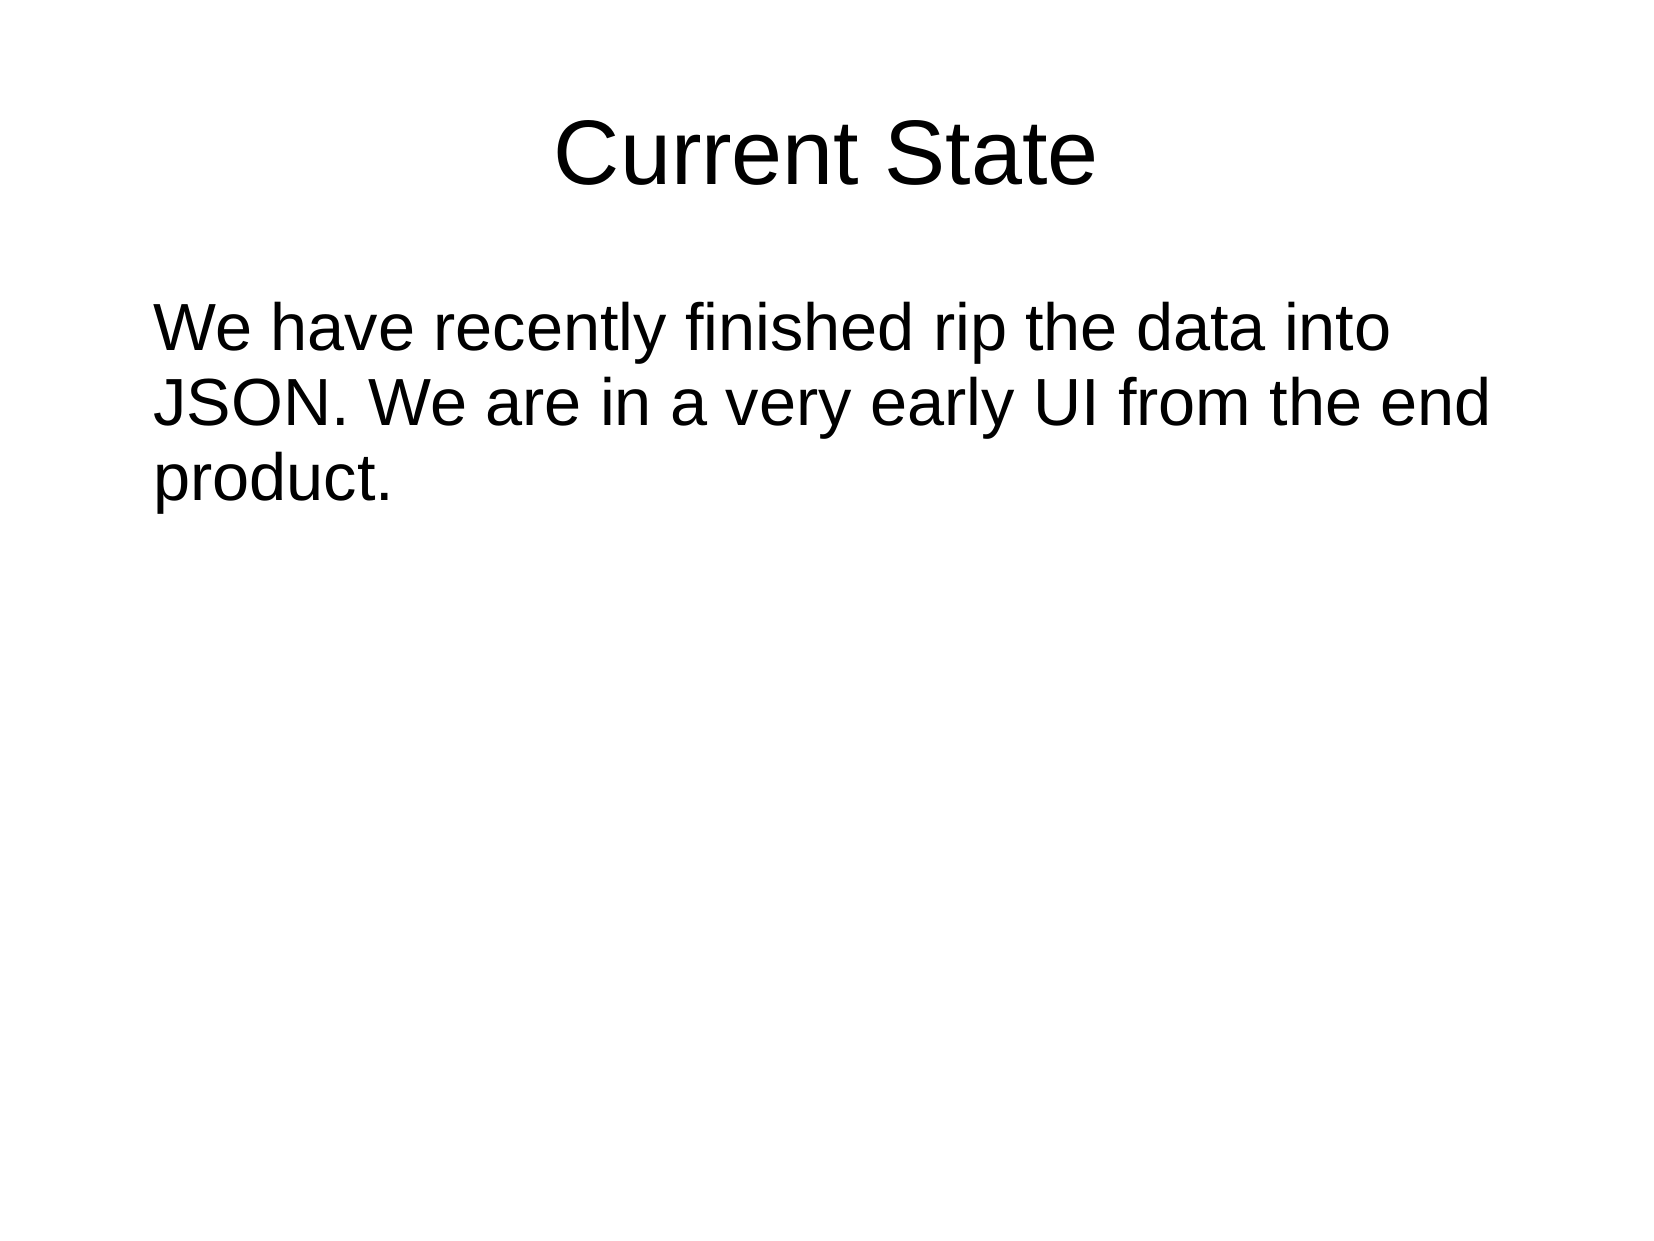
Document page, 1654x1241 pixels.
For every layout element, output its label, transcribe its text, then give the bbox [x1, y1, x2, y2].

title Current State [82, 49, 1571, 257]
list We have recently finished rip the data into JSON. We are in a very early UI from the end product. [82, 290, 1571, 1010]
